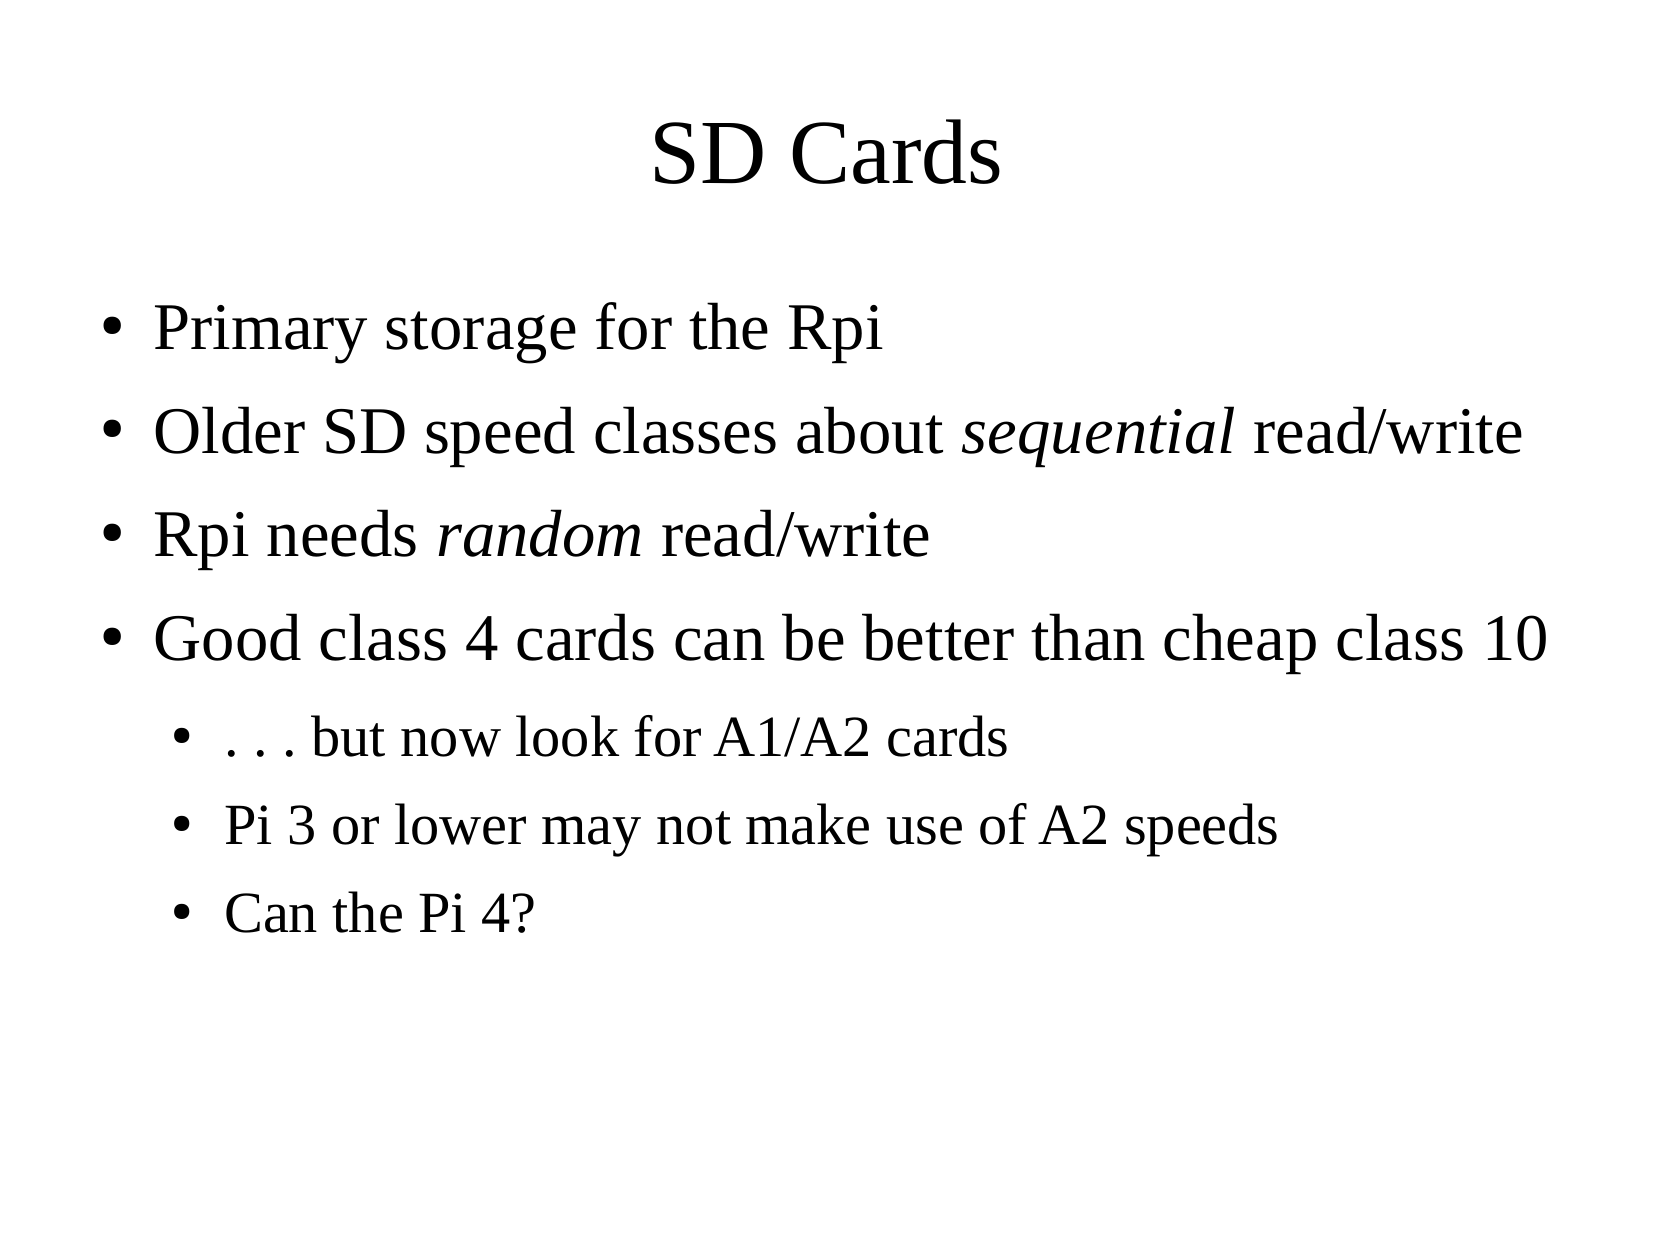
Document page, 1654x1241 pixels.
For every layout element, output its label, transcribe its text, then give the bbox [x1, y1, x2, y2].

list Primary storage for the Rpi Older SD speed classes about sequential read/write Rpi needs random read/write Good class 4 cards can be better than cheap class 10 . . . but now look for A1/A2 cards Pi 3 or lower may not make use of A2 speeds Can the Pi 4? [82, 290, 1571, 1010]
title SD Cards [82, 49, 1571, 257]
